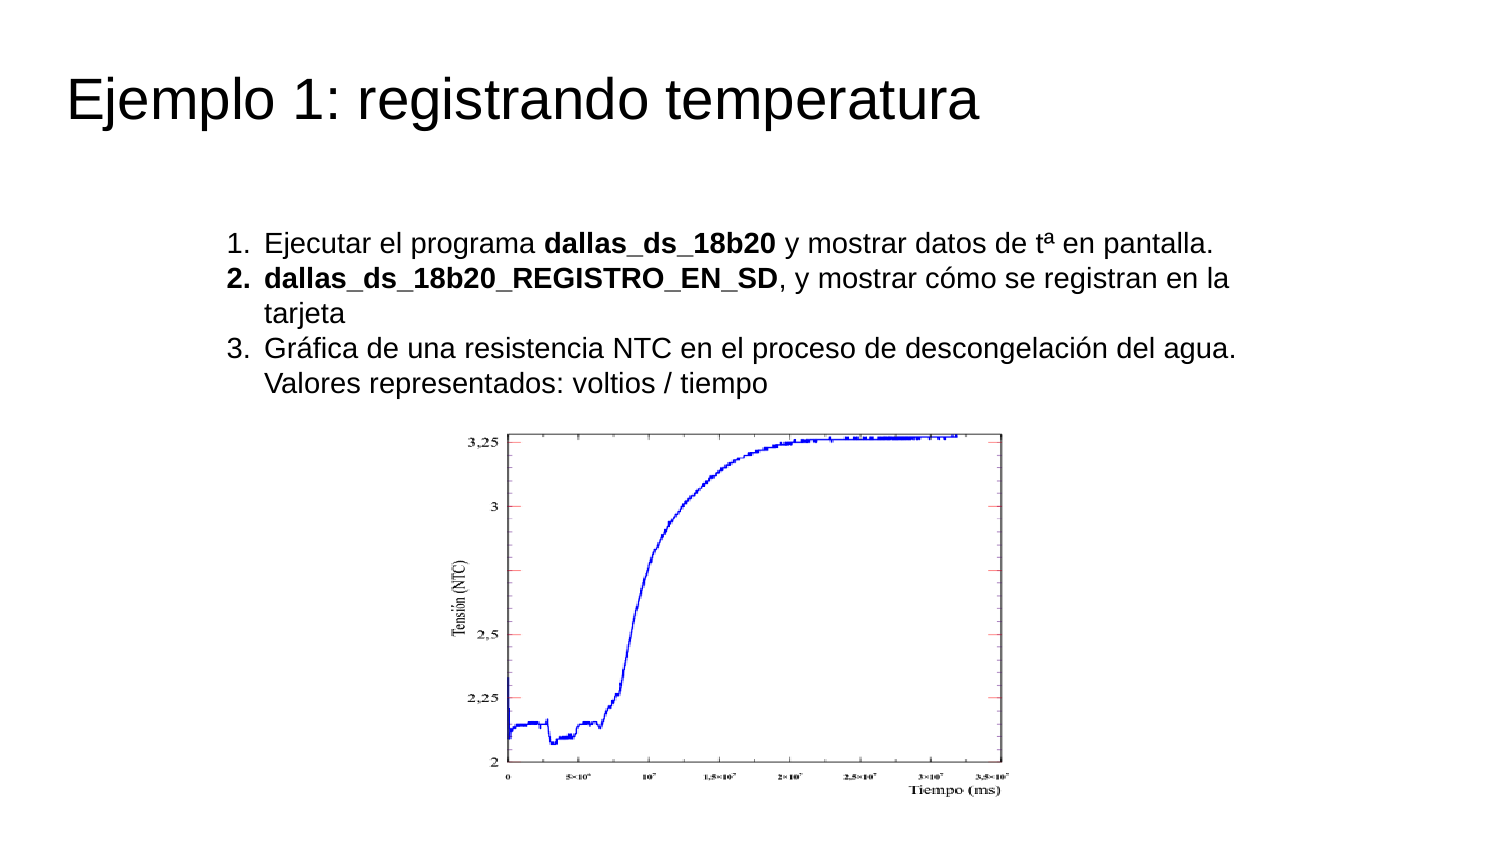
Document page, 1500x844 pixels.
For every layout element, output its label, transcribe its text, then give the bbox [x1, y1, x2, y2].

title Ejemplo 1: registrando temperatura [51, 46, 1449, 141]
picture [449, 429, 1009, 817]
text_box Ejecutar el programa dallas_ds_18b20 y mostrar datos de tª en pantalla. dallas_ds_18b20_REGISTRO_EN_SD, y mostrar cómo se registran en la tarjeta Gráfica de una resistencia NTC en el proceso de descongelación del agua. Valores representados: voltios / tiempo [174, 209, 1284, 747]
